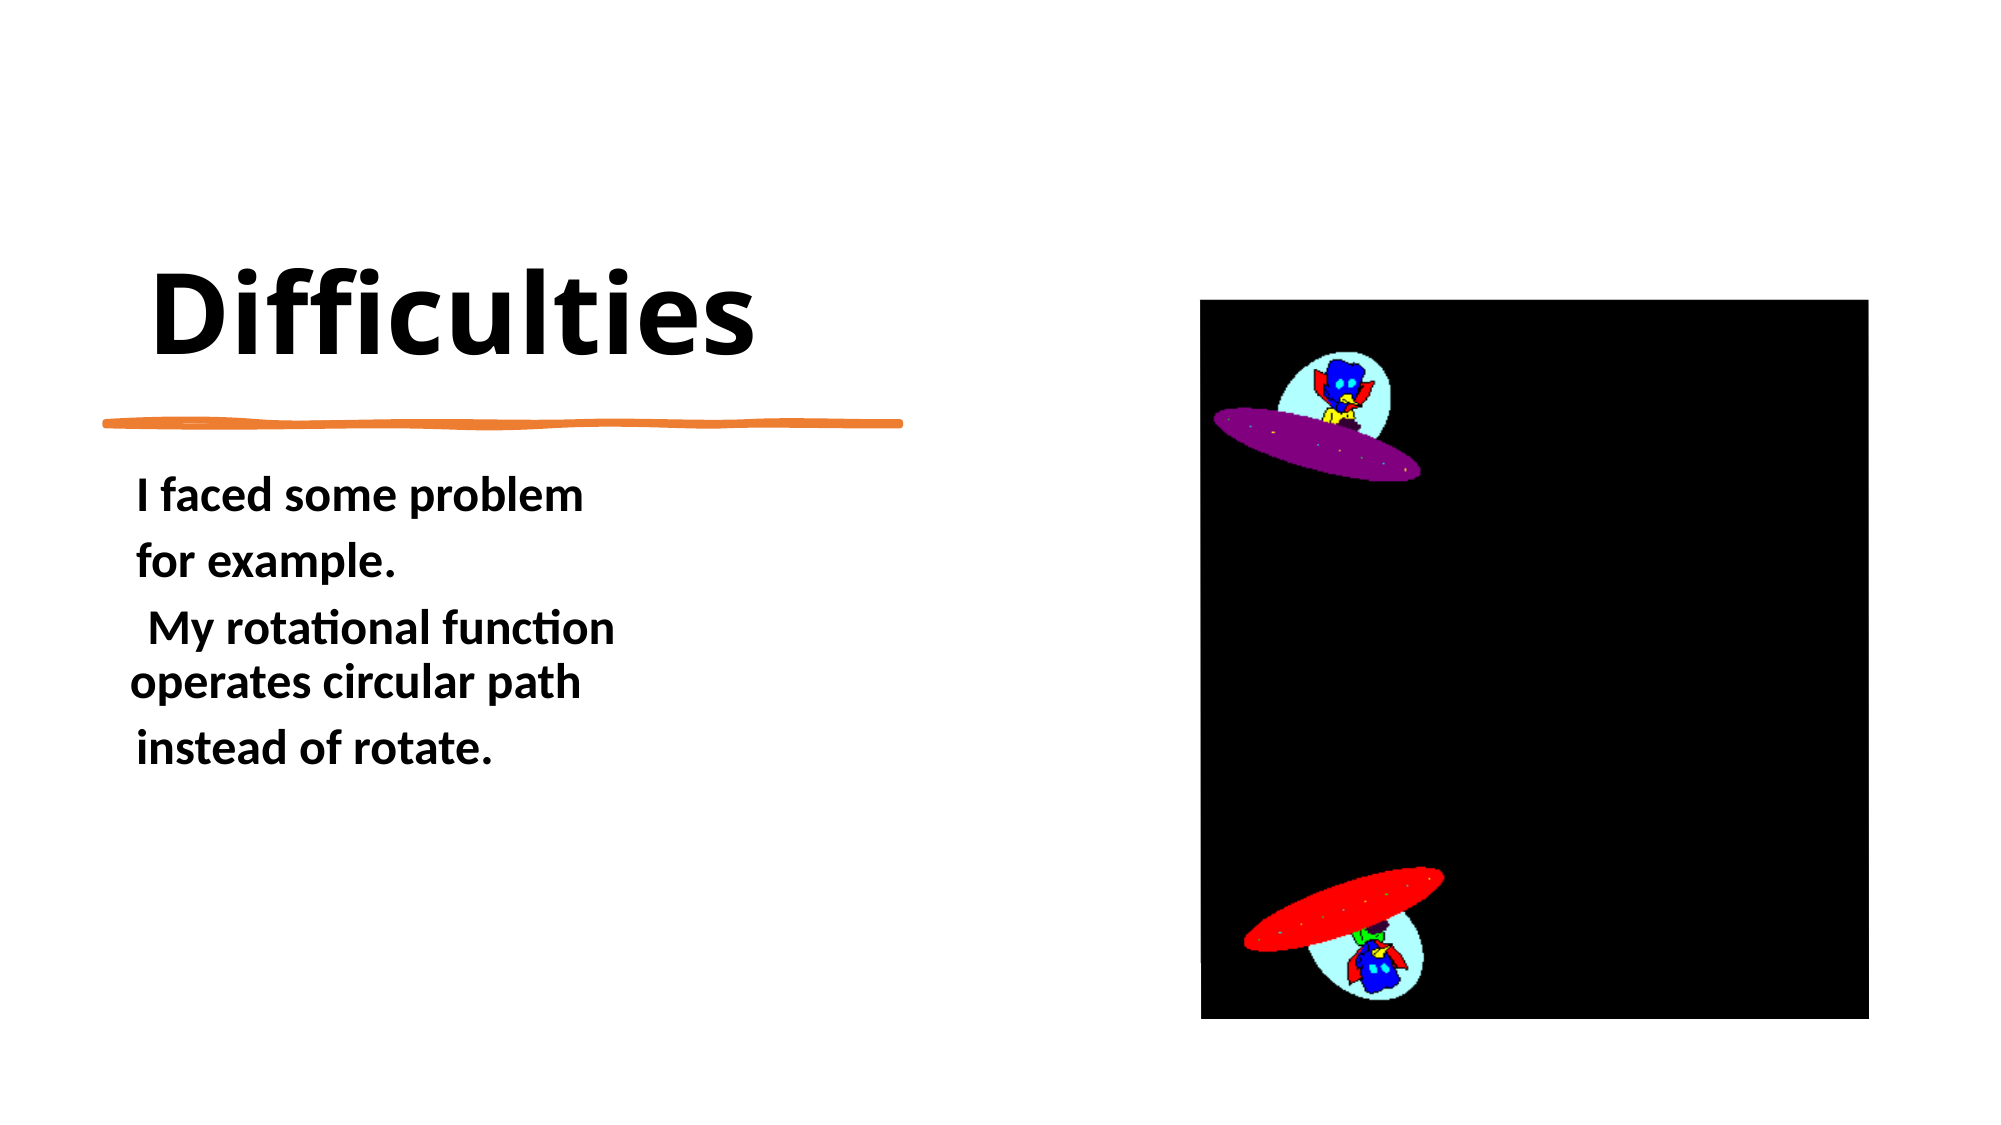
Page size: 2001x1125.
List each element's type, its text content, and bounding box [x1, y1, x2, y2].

title Difficulties [103, 104, 938, 387]
picture [1199, 299, 1869, 1019]
text_box [105, 420, 901, 427]
text_box I faced some problem for example. My rotational function operates circular path instead of rotate. [103, 460, 666, 1020]
